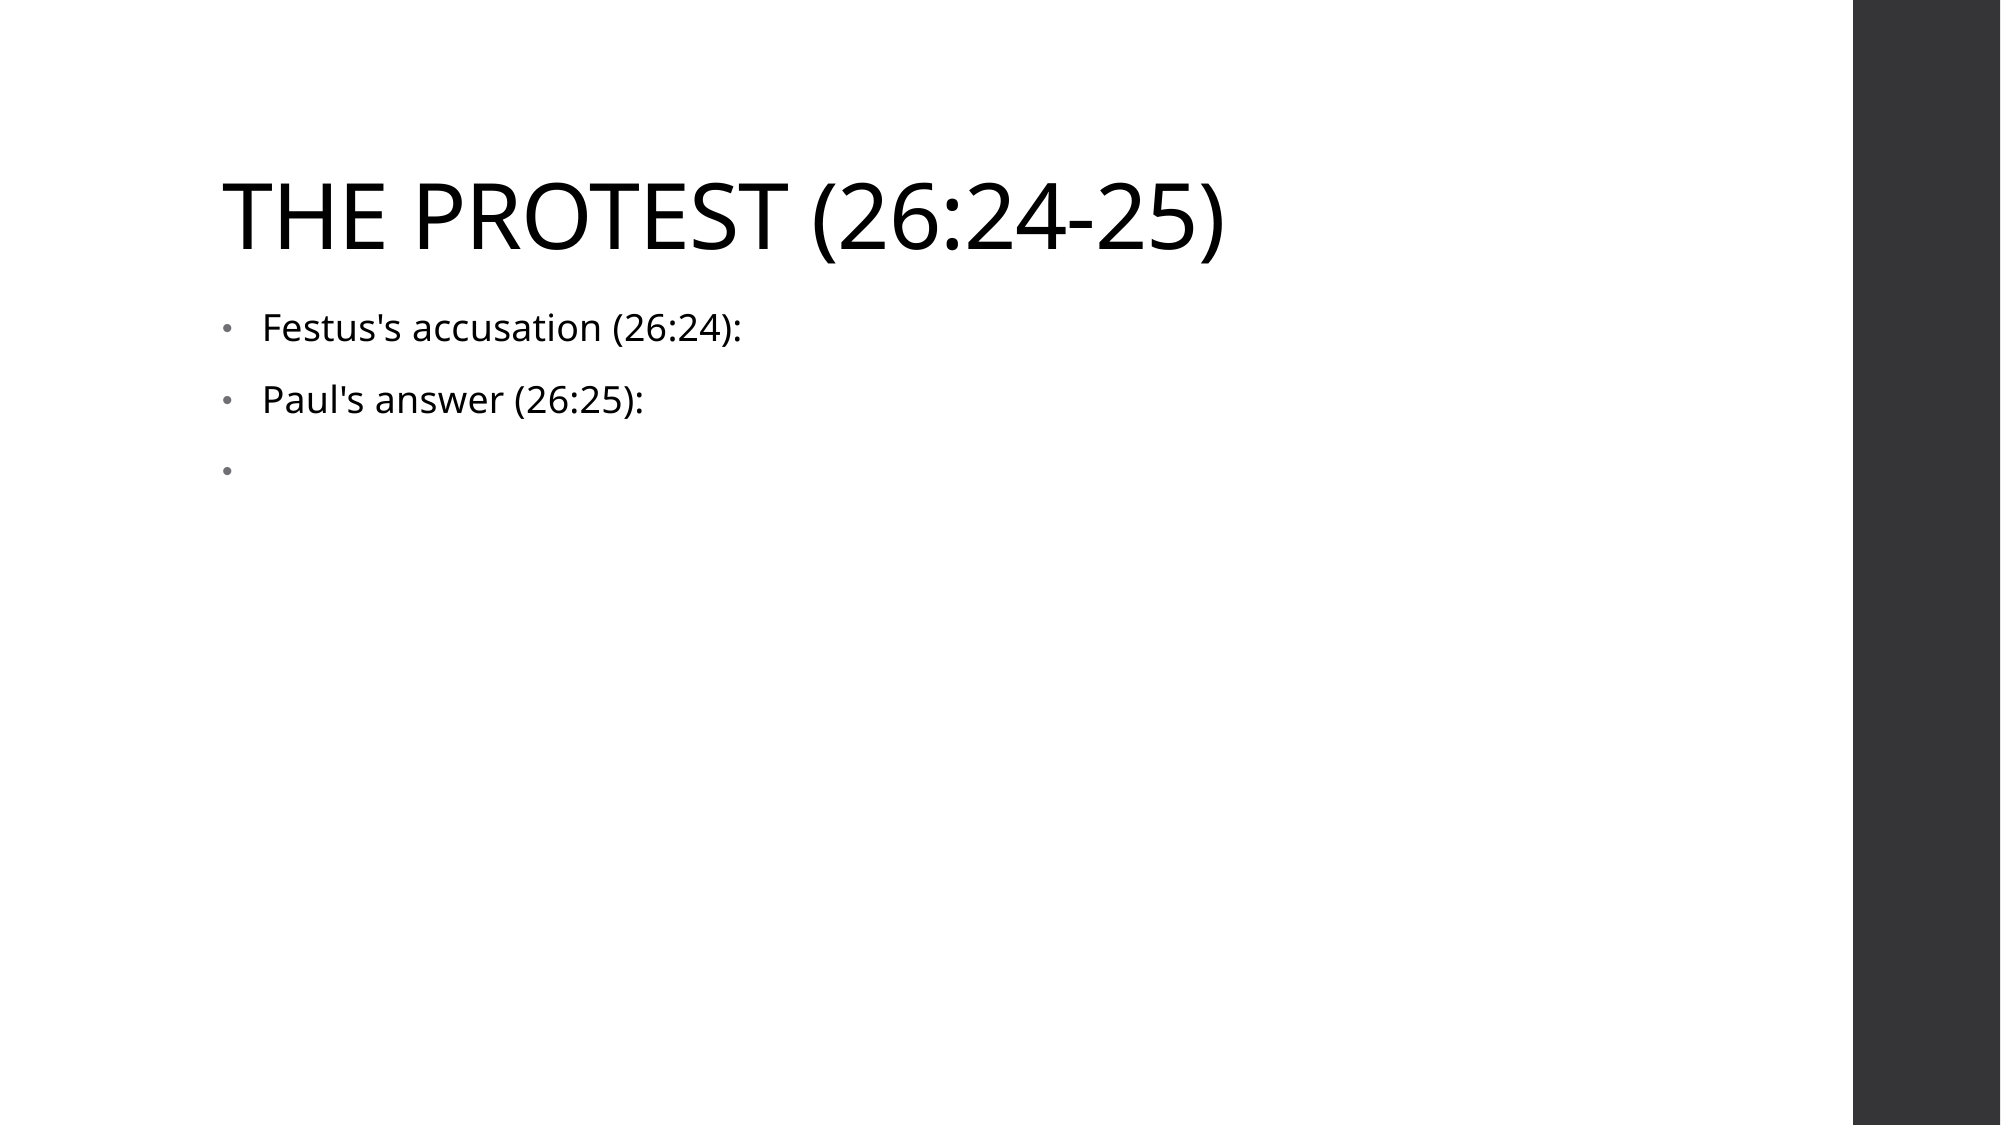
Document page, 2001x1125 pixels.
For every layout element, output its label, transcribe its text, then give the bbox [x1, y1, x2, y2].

title THE PROTEST (26:24-25) [206, 60, 1797, 278]
list Festus's accusation (26:24): Paul's answer (26:25): [206, 299, 1617, 1014]
